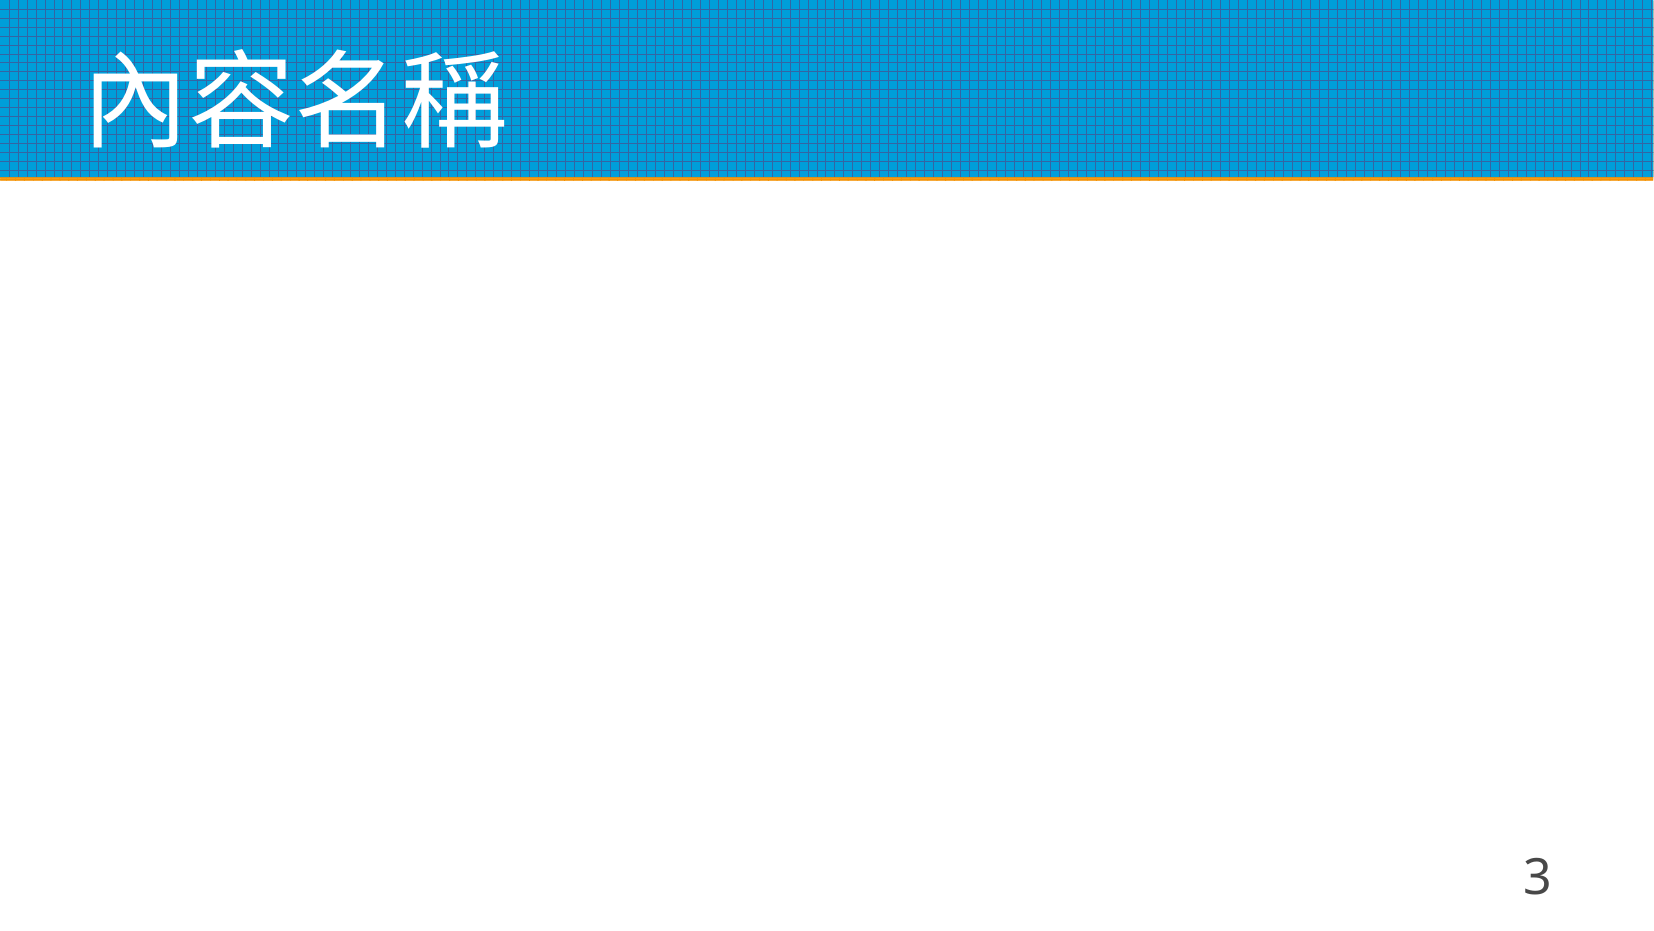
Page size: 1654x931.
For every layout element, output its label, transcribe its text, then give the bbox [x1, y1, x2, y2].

title 內容名稱 [82, 14, 1571, 171]
